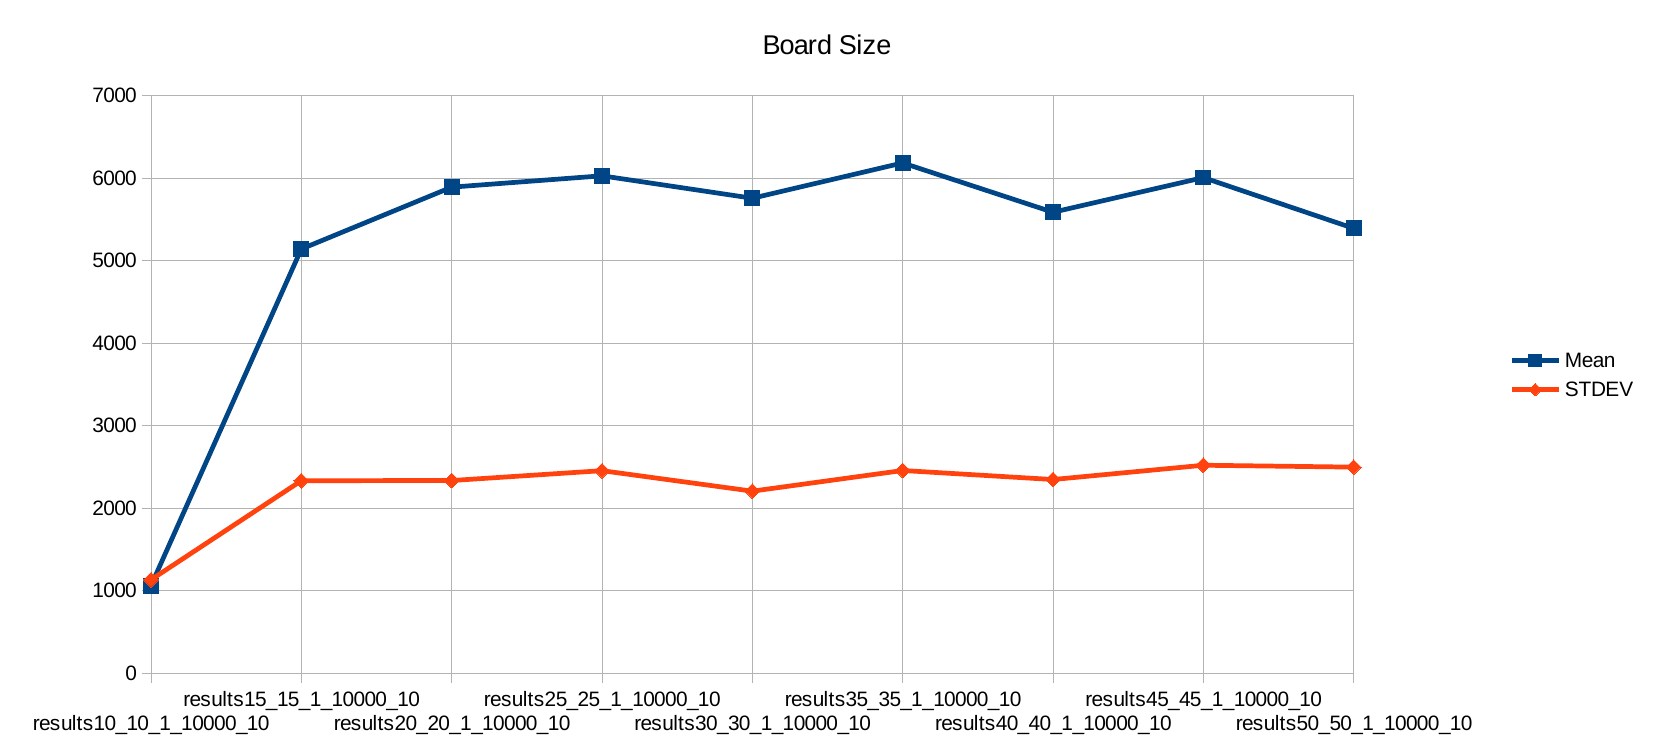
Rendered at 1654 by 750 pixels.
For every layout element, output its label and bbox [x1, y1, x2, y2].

chart [0, 0, 1653, 750]
